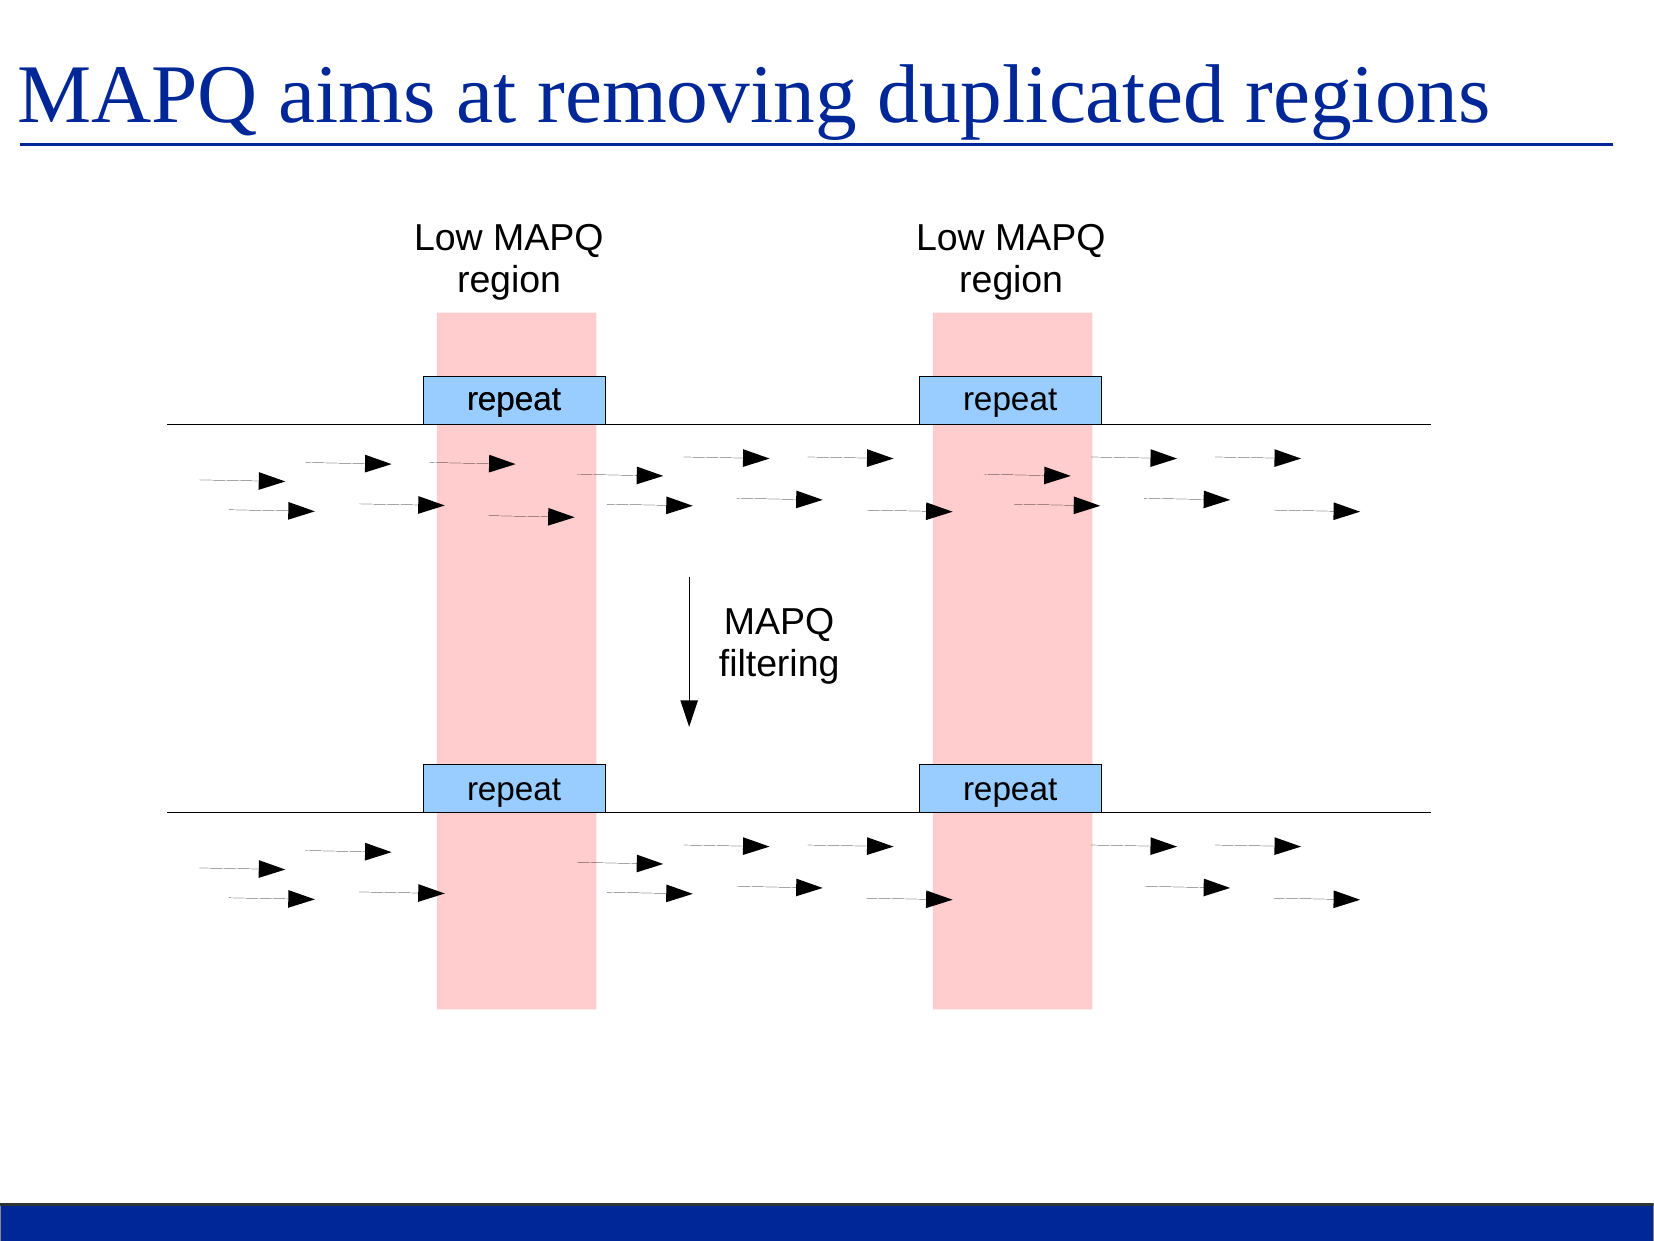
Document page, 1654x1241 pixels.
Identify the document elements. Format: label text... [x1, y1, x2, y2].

text_box Low MAPQ region [901, 209, 1138, 309]
text_box repeat [452, 373, 577, 426]
text_box repeat [948, 373, 1073, 426]
text_box [919, 312, 1102, 1010]
text_box repeat [948, 763, 1073, 815]
text_box MAPQ filtering [704, 592, 855, 692]
text_box [423, 312, 606, 1010]
text_box repeat [452, 763, 577, 815]
title MAPQ aims at removing duplicated regions [17, 0, 1589, 198]
text_box Low MAPQ region [399, 209, 636, 309]
